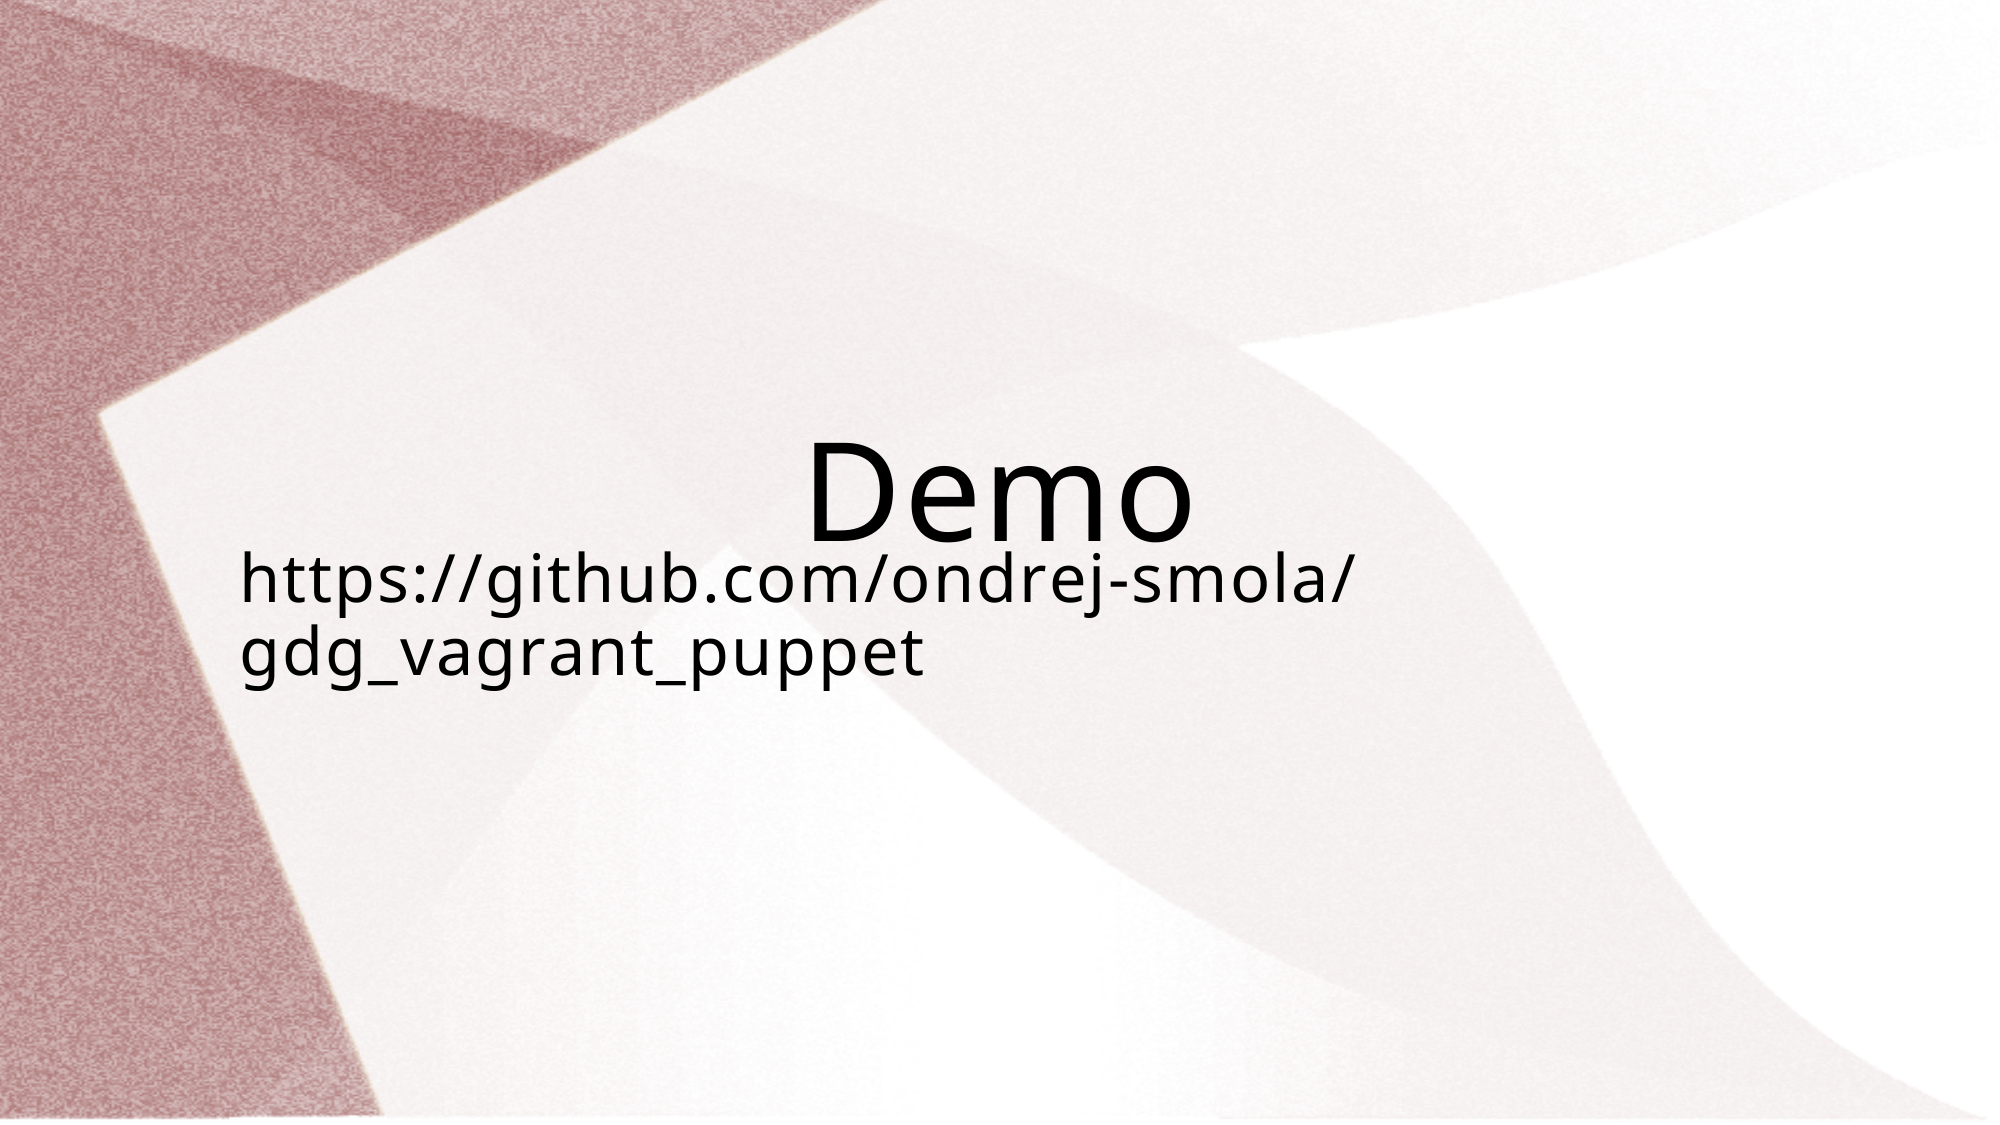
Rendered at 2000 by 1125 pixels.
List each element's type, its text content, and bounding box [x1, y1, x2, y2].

title https://github.com/ondrej-smola/gdg_vagrant_puppet [224, 519, 1902, 697]
title Demo [161, 413, 1839, 579]
picture [0, 0, 2000, 1125]
